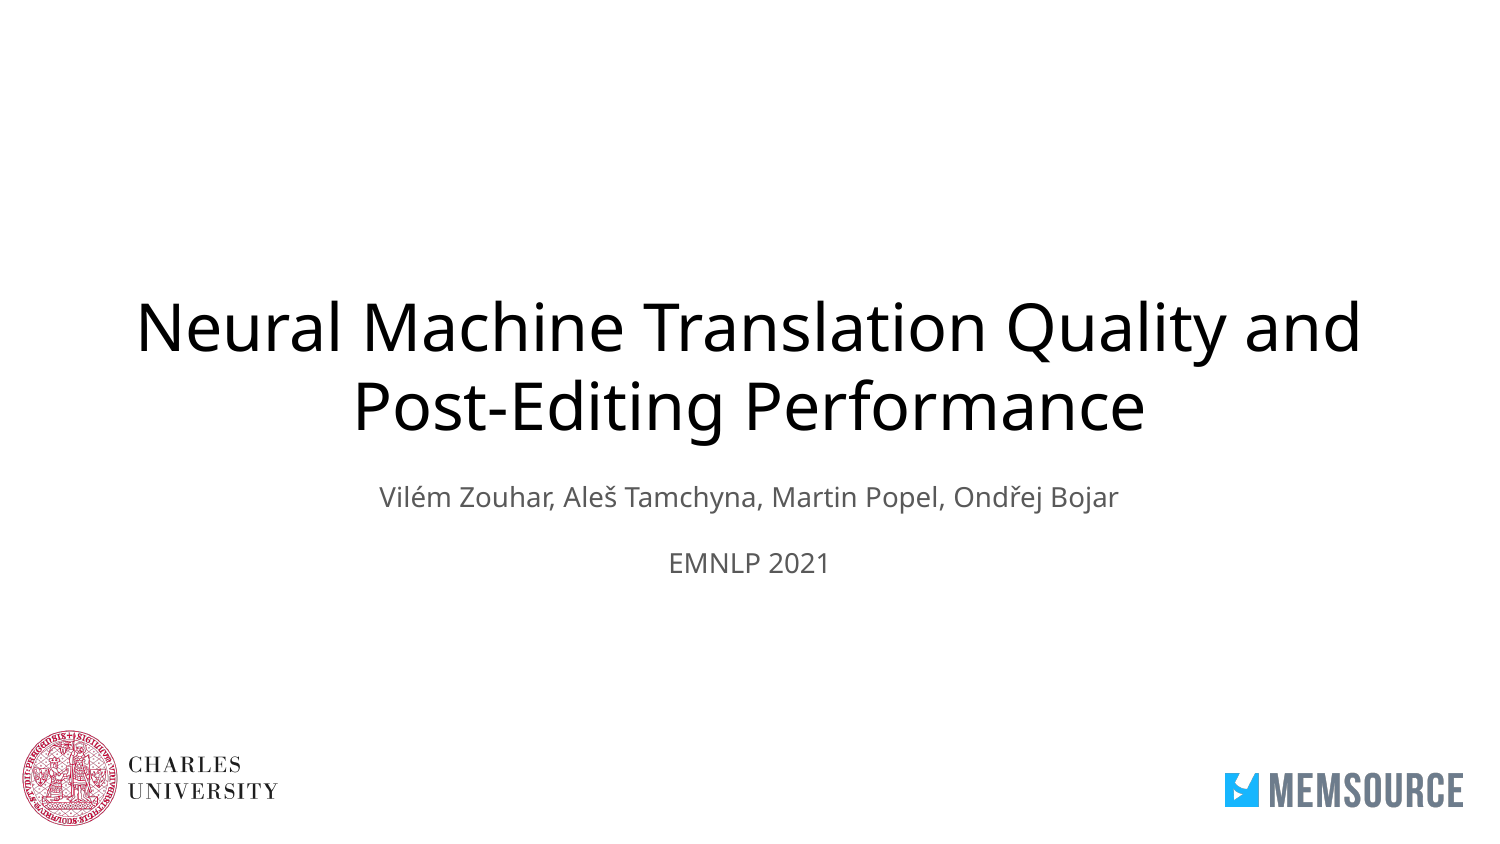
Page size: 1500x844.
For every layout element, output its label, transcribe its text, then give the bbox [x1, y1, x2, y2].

picture [1209, 754, 1483, 826]
subtitle Vilém Zouhar, Aleš Tamchyna, Martin Popel, Ondřej Bojar EMNLP 2021 [51, 464, 1449, 595]
title Neural Machine Translation Quality and Post-Editing Performance [51, 122, 1449, 459]
picture [22, 730, 278, 826]
